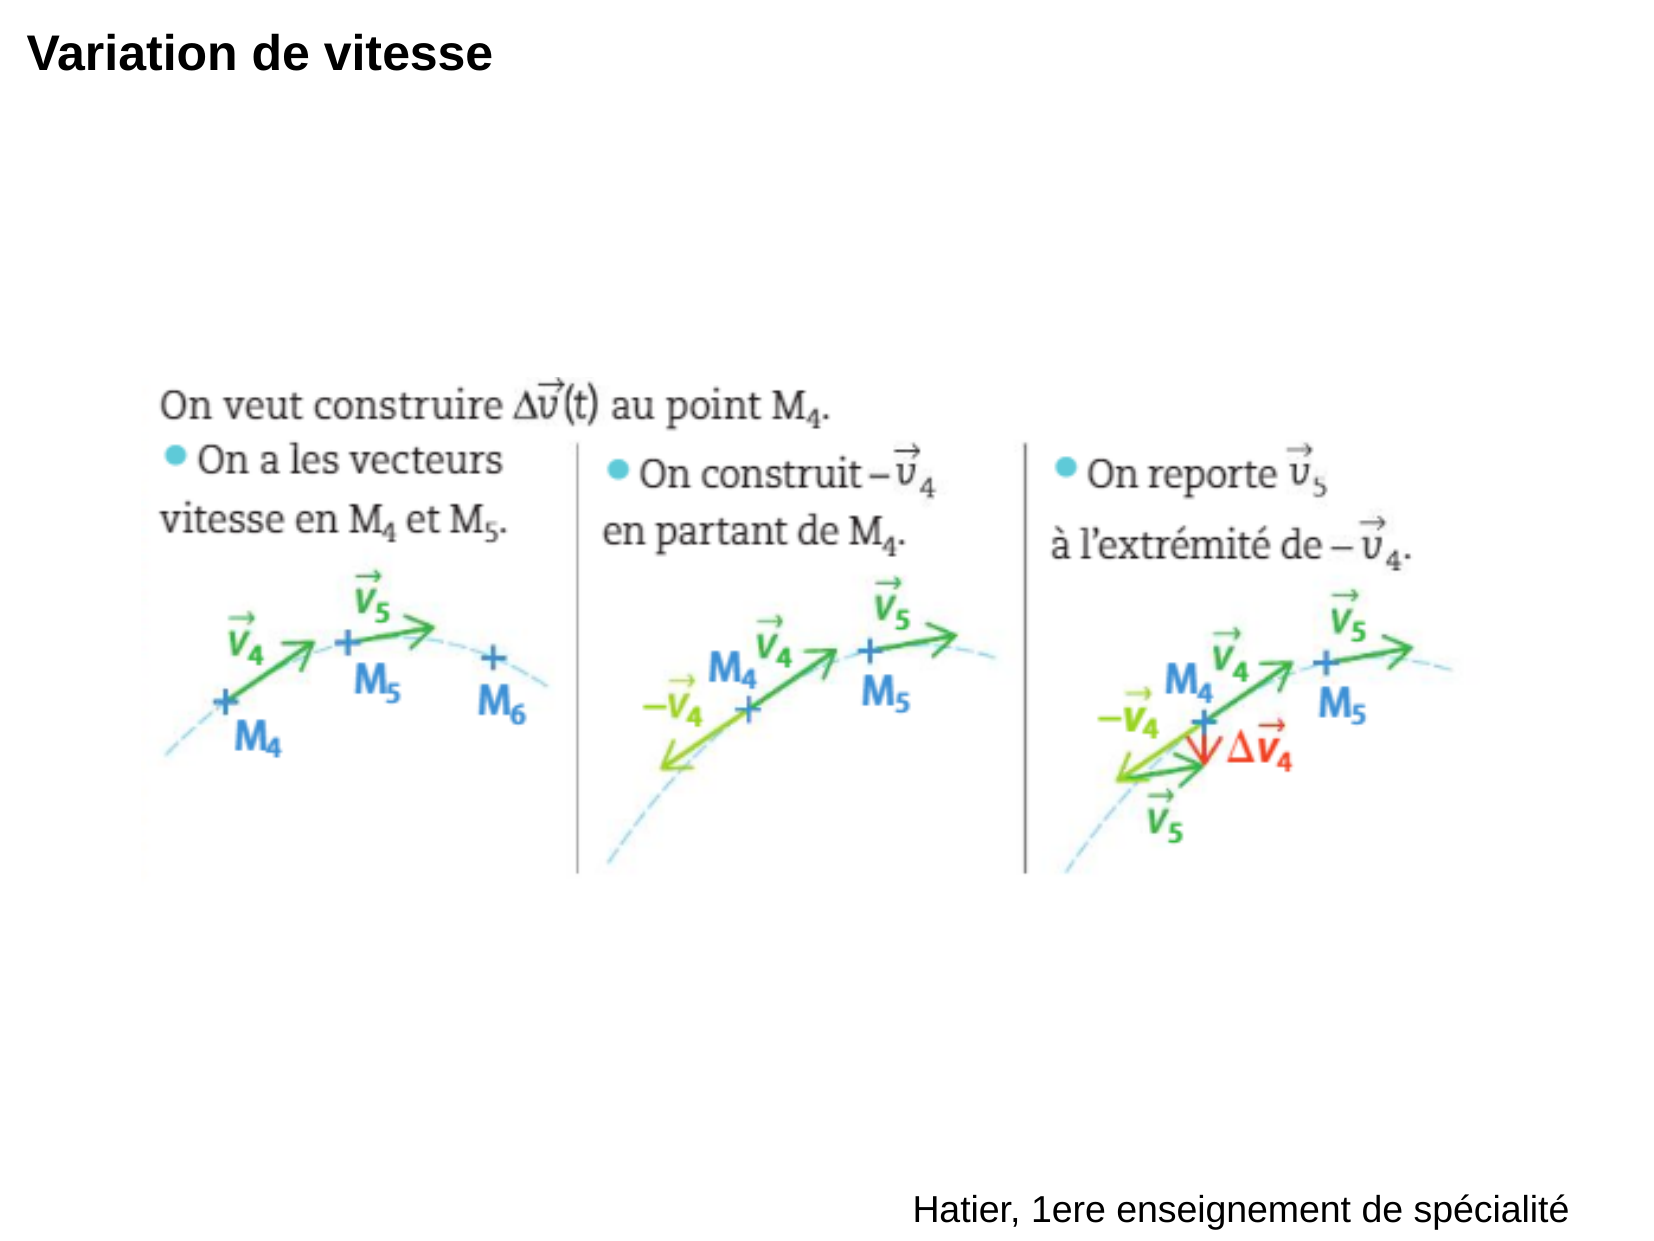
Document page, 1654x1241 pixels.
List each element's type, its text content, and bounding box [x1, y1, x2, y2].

picture [141, 377, 1501, 886]
text_box Hatier, 1ere enseignement de spécialité [897, 1181, 1654, 1238]
text_box Variation de vitesse [11, 17, 898, 90]
